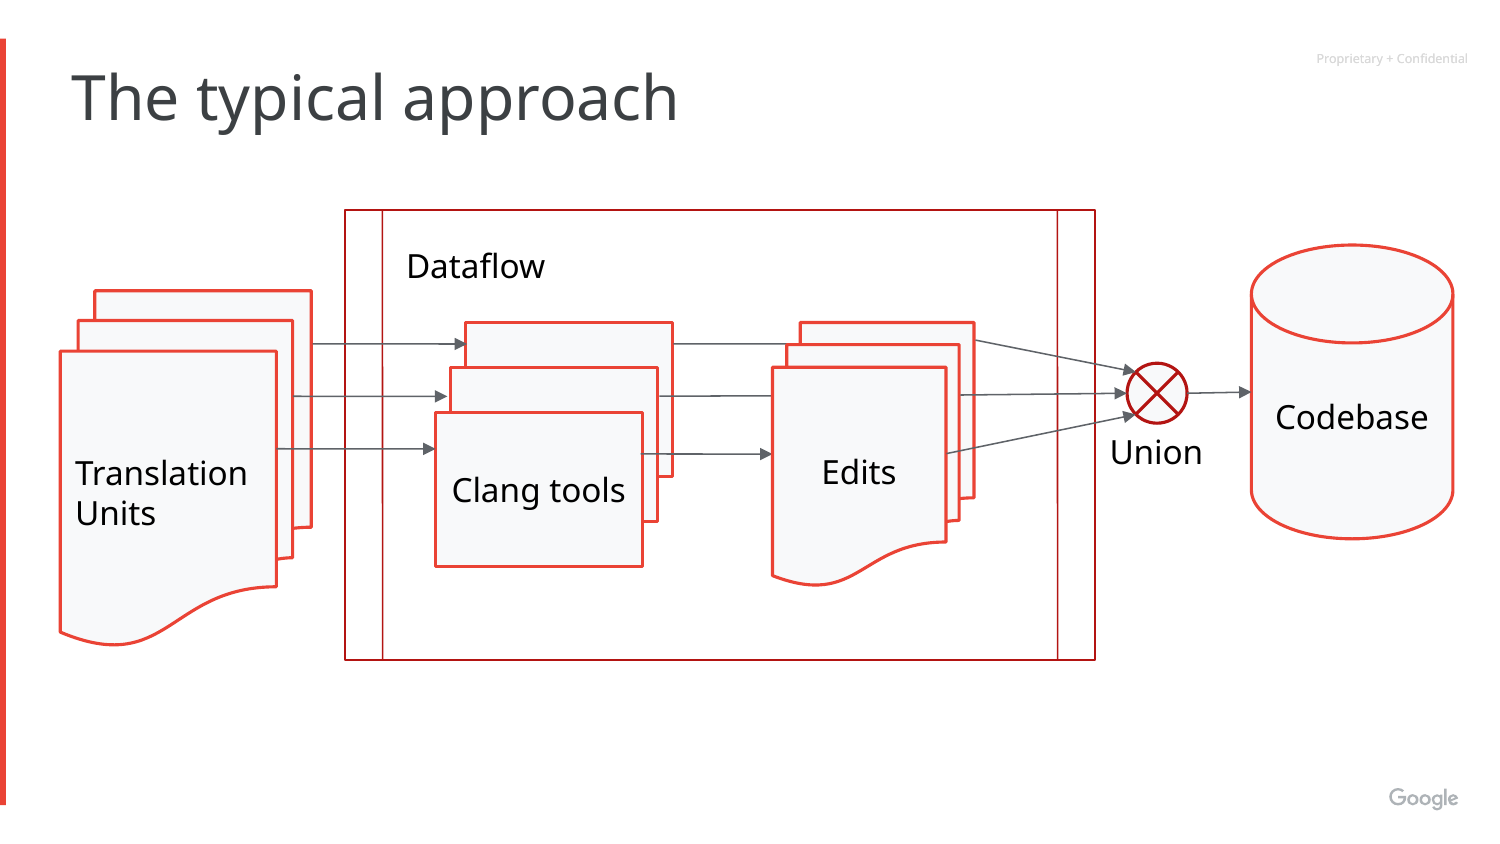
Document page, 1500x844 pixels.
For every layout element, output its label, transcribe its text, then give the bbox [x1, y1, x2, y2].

text_box Clang tools [435, 412, 643, 567]
text_box [450, 322, 673, 453]
text_box Dataflow [390, 230, 570, 301]
text_box Translation Units [60, 290, 312, 645]
text_box Union [1094, 416, 1220, 487]
text_box Codebase [1251, 245, 1453, 539]
text_box [643, 455, 673, 522]
text_box [1127, 363, 1187, 416]
title The typical approach [56, 43, 1336, 112]
text_box Edits [772, 322, 975, 585]
